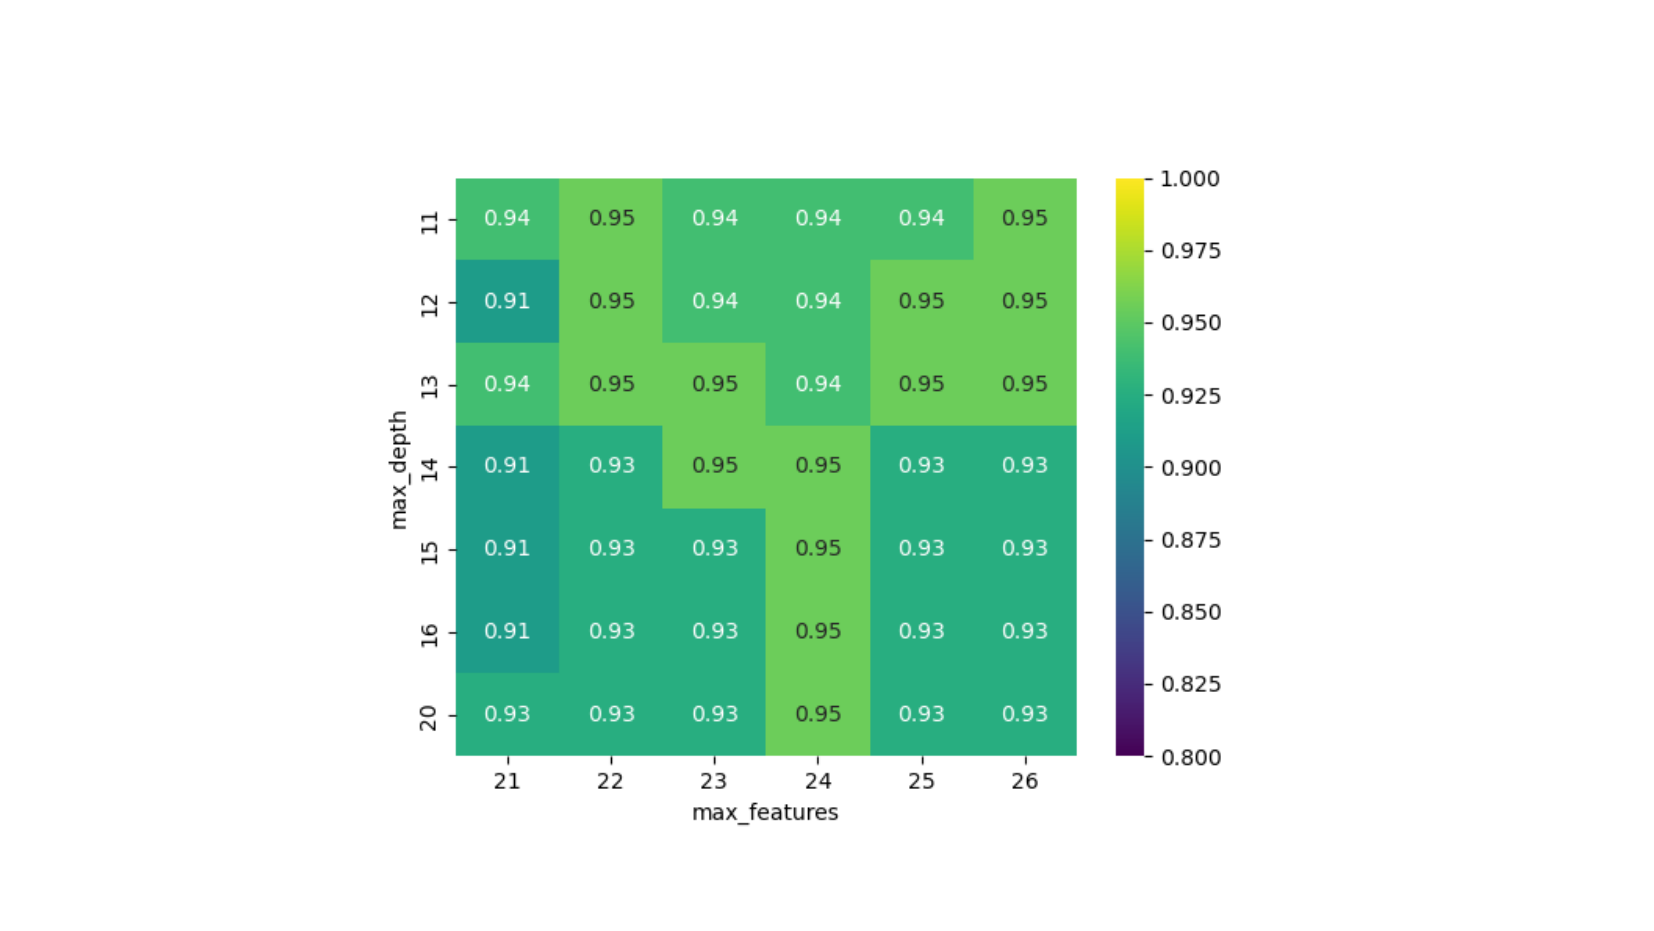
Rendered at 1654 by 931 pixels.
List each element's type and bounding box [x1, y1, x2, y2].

picture [331, 88, 1332, 839]
